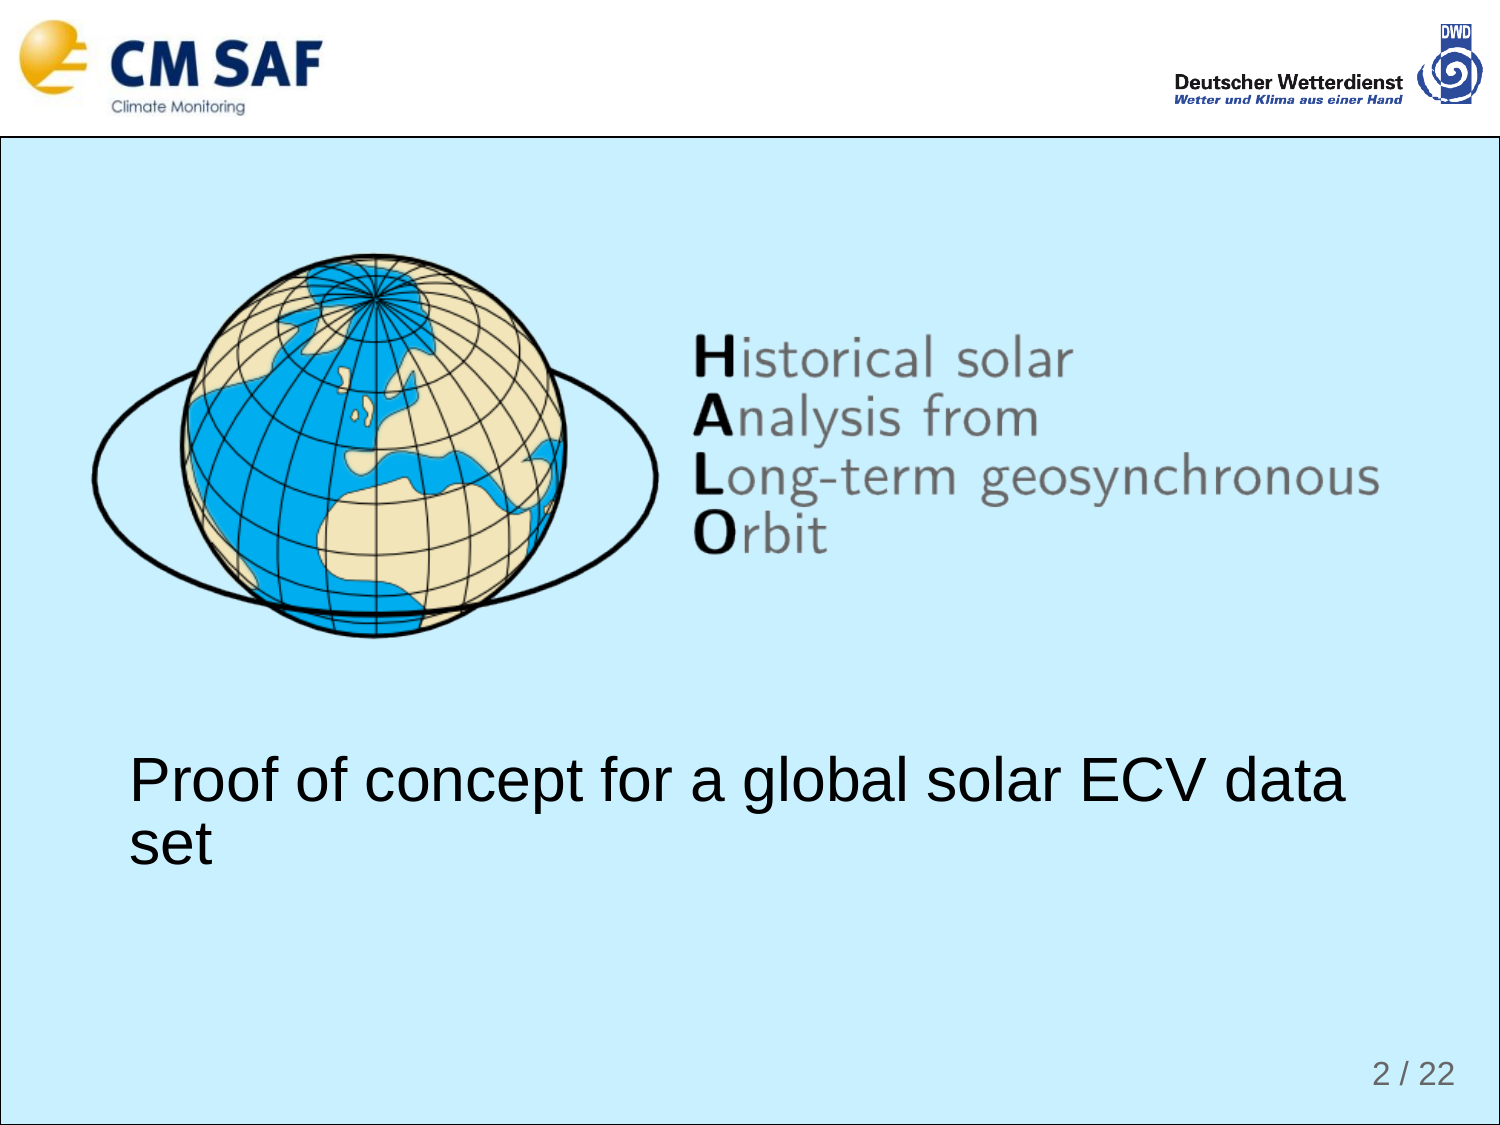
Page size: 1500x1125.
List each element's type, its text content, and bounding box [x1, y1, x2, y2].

picture [17, 19, 325, 117]
picture [60, 214, 1411, 676]
list Proof of concept for a global solar ECV data set [73, 750, 1423, 1006]
picture [1175, 24, 1483, 104]
